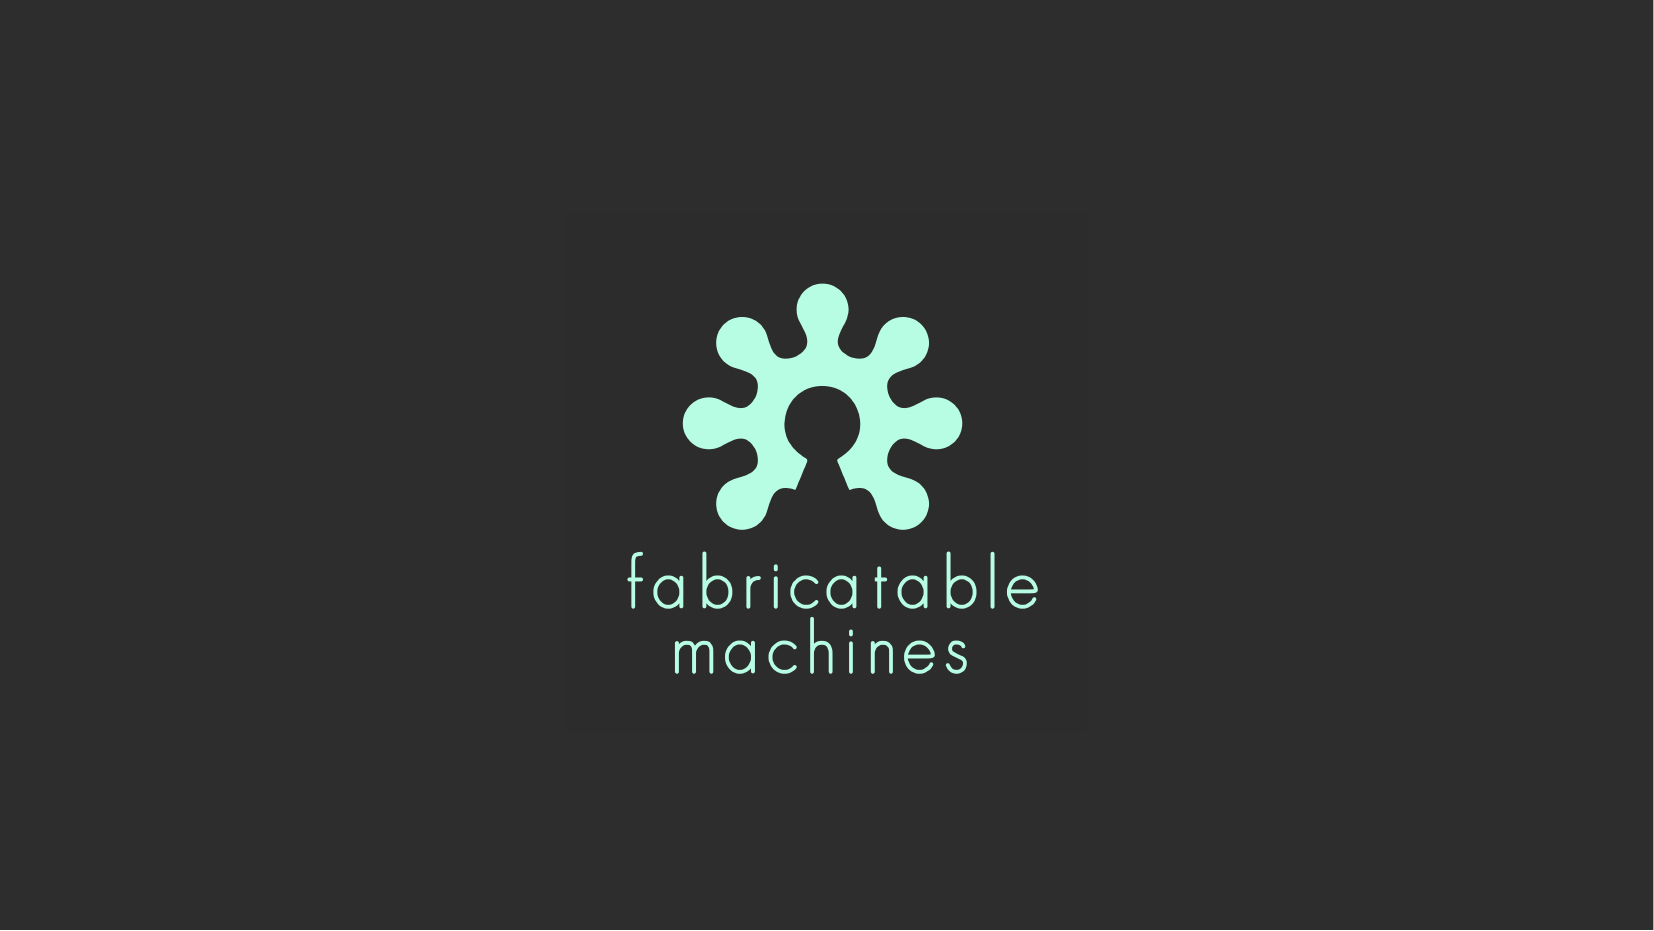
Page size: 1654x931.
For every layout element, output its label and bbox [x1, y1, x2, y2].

picture [566, 212, 1087, 733]
